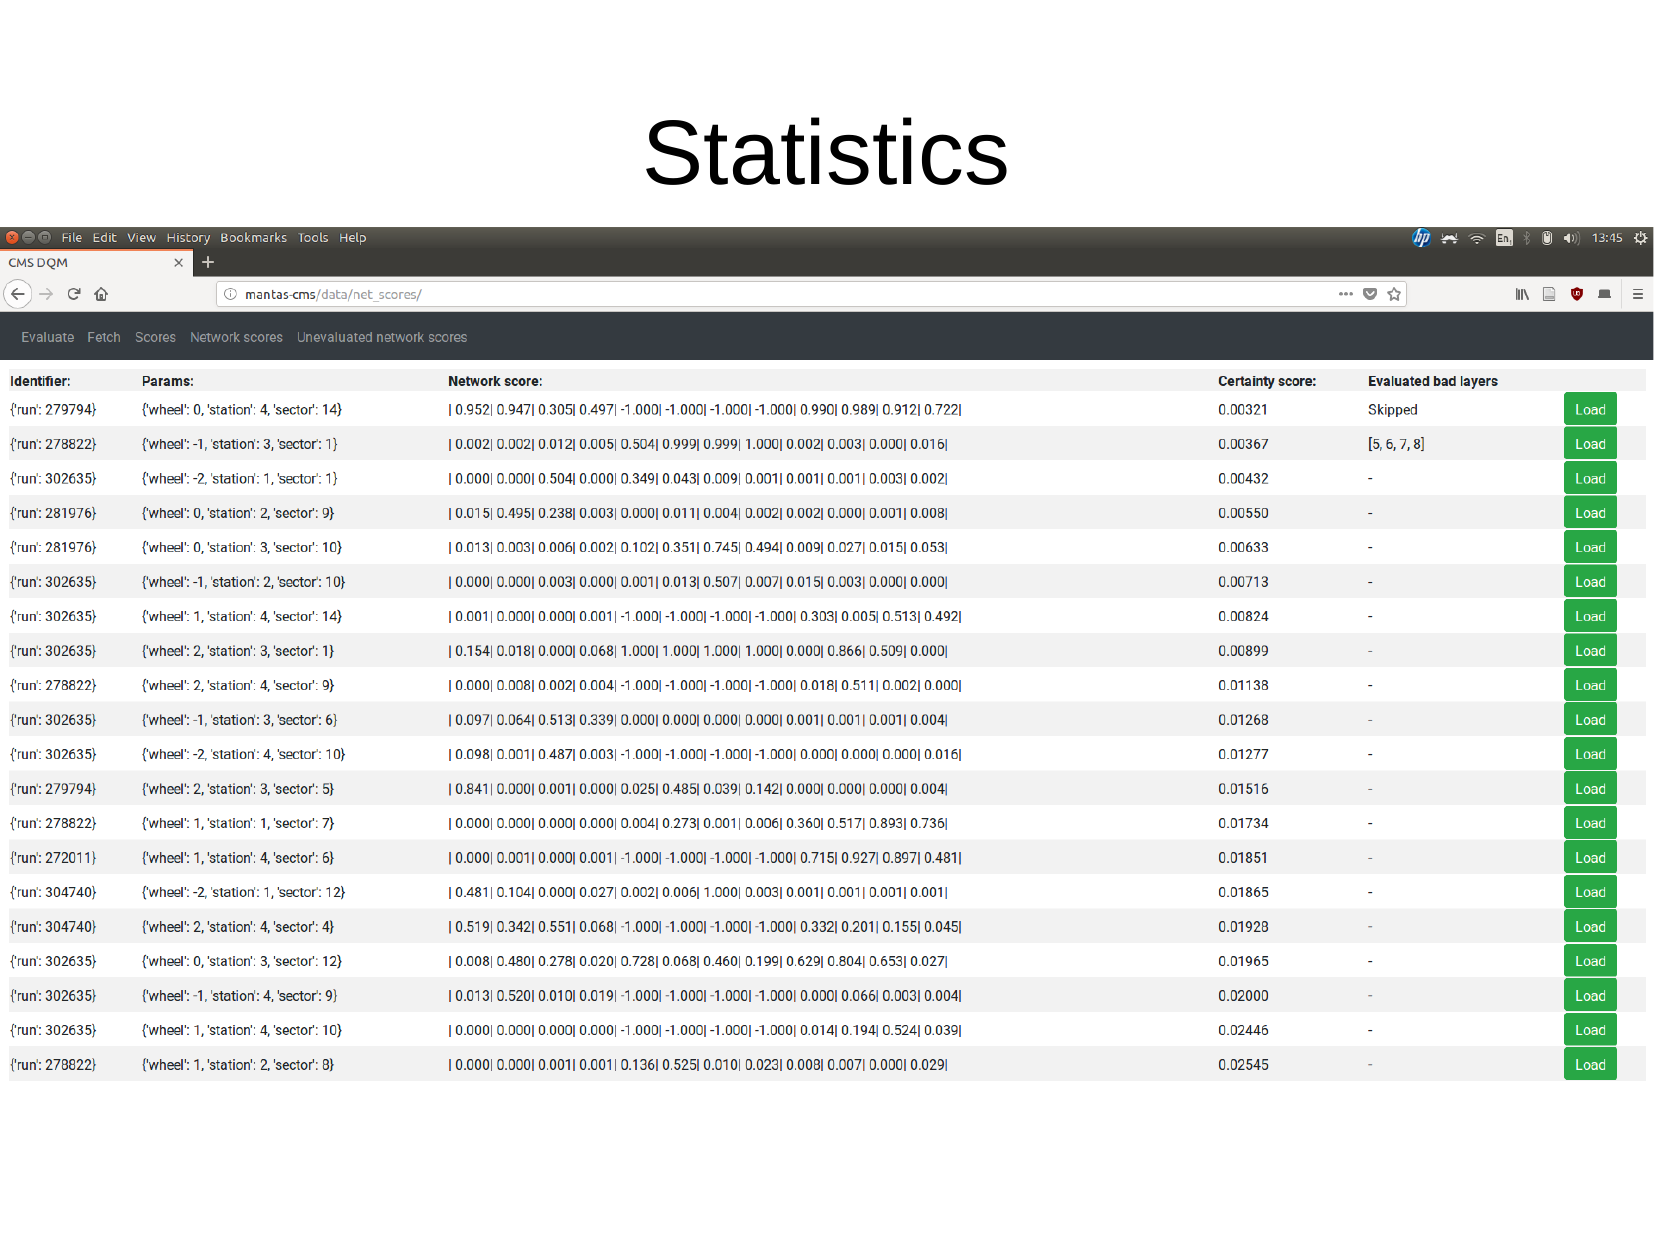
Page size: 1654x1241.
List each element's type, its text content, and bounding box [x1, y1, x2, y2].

picture [0, 227, 1654, 1158]
title Statistics [82, 49, 1571, 227]
